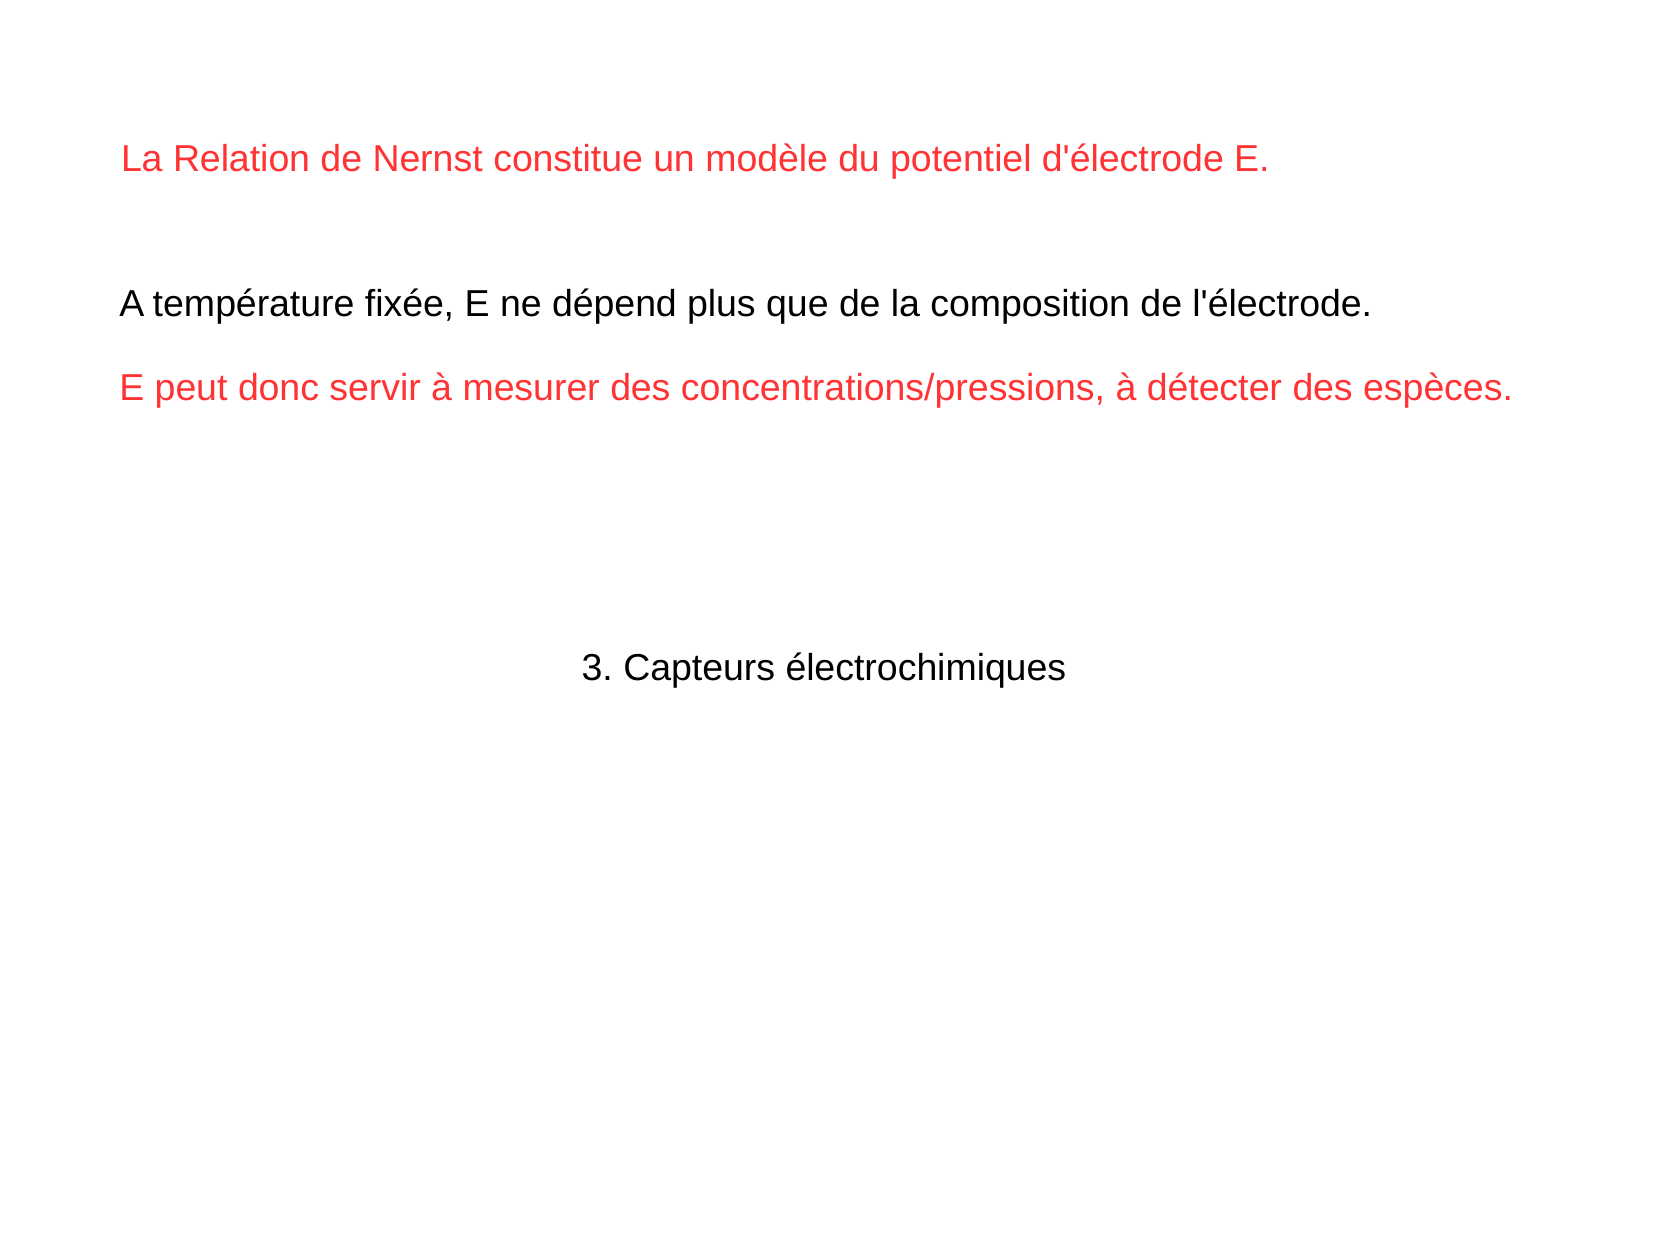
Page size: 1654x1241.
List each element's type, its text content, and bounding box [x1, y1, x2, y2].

text_box 3. Capteurs électrochimiques [566, 639, 1105, 699]
text_box La Relation de Nernst constitue un modèle du potentiel d'électrode E. [106, 129, 1548, 187]
text_box A température fixée, E ne dépend plus que de la composition de l'électrode. E peut donc servir à mesurer des concentrations/pressions, à détecter des espèces. [104, 275, 1548, 459]
